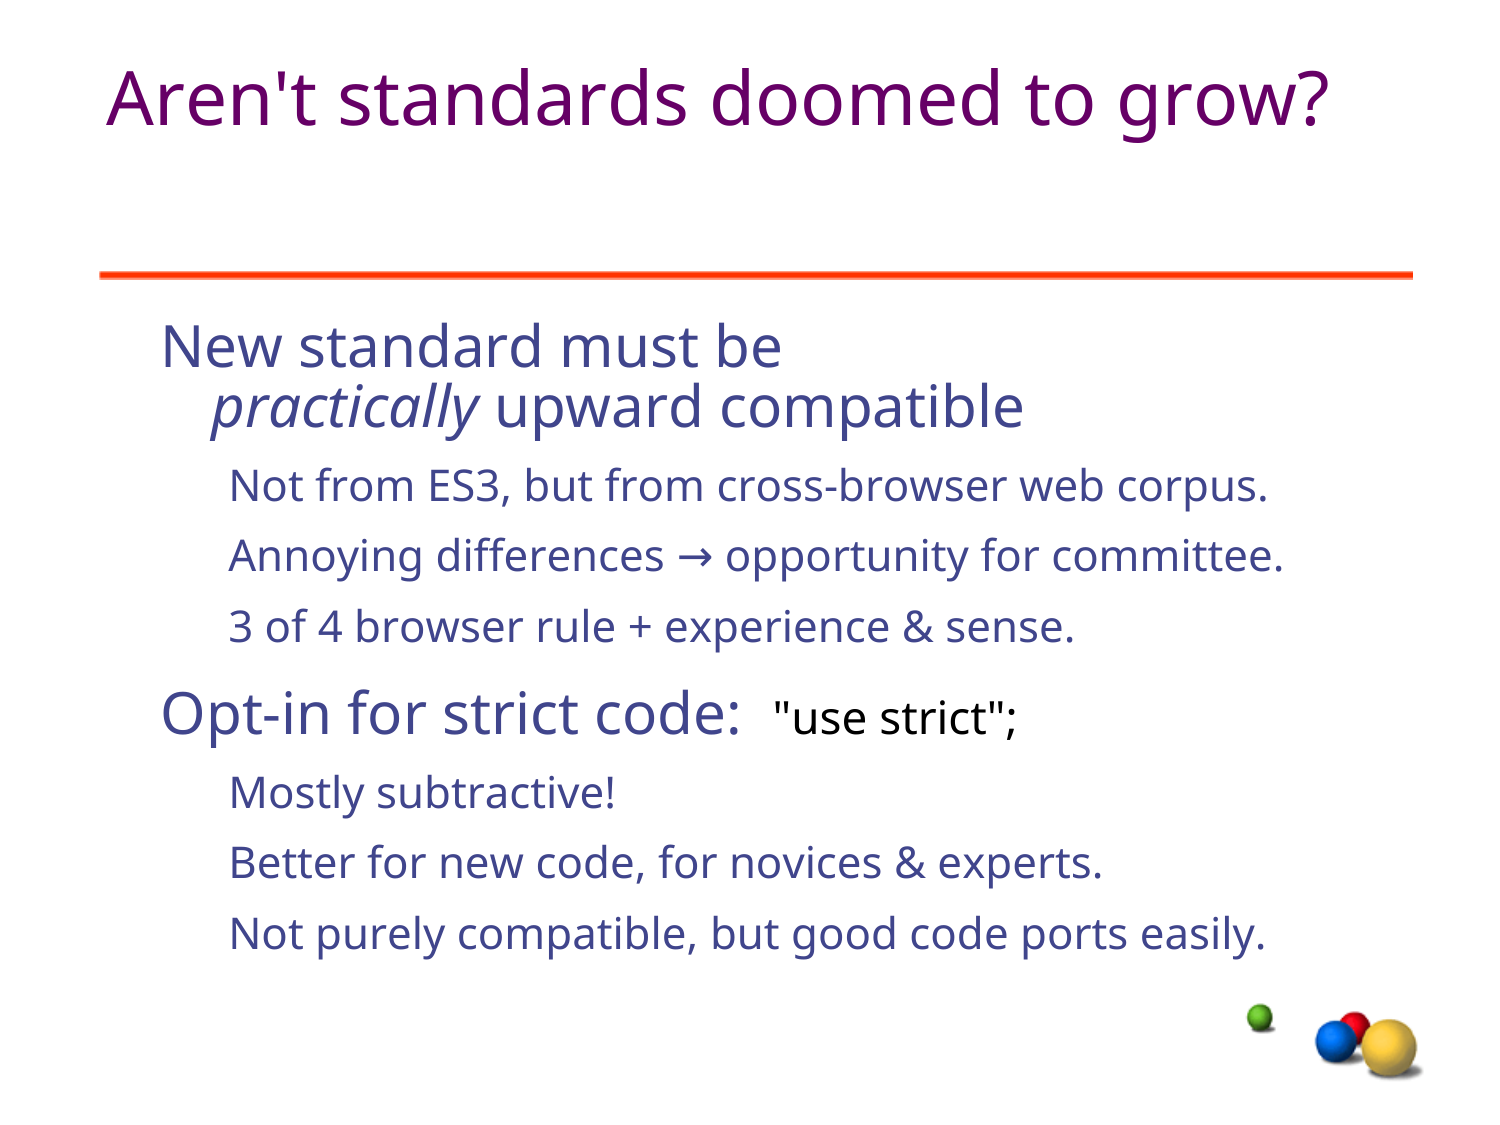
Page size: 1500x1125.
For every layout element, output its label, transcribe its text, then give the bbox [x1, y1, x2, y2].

title Aren't standards doomed to grow? [106, 57, 1369, 231]
picture [99, 271, 1413, 280]
picture [1224, 999, 1449, 1083]
subtitle New standard must be practically upward compatible Not from ES3, but from cross-browser web corpus. Annoying differences → opportunity for committee. 3 of 4 browser rule + experience & sense. Opt-in for strict code: "use strict"; Mostly subtractive! Better for new code, for novices & experts. Not purely compatible, but good code ports easily. [144, 320, 1407, 1000]
